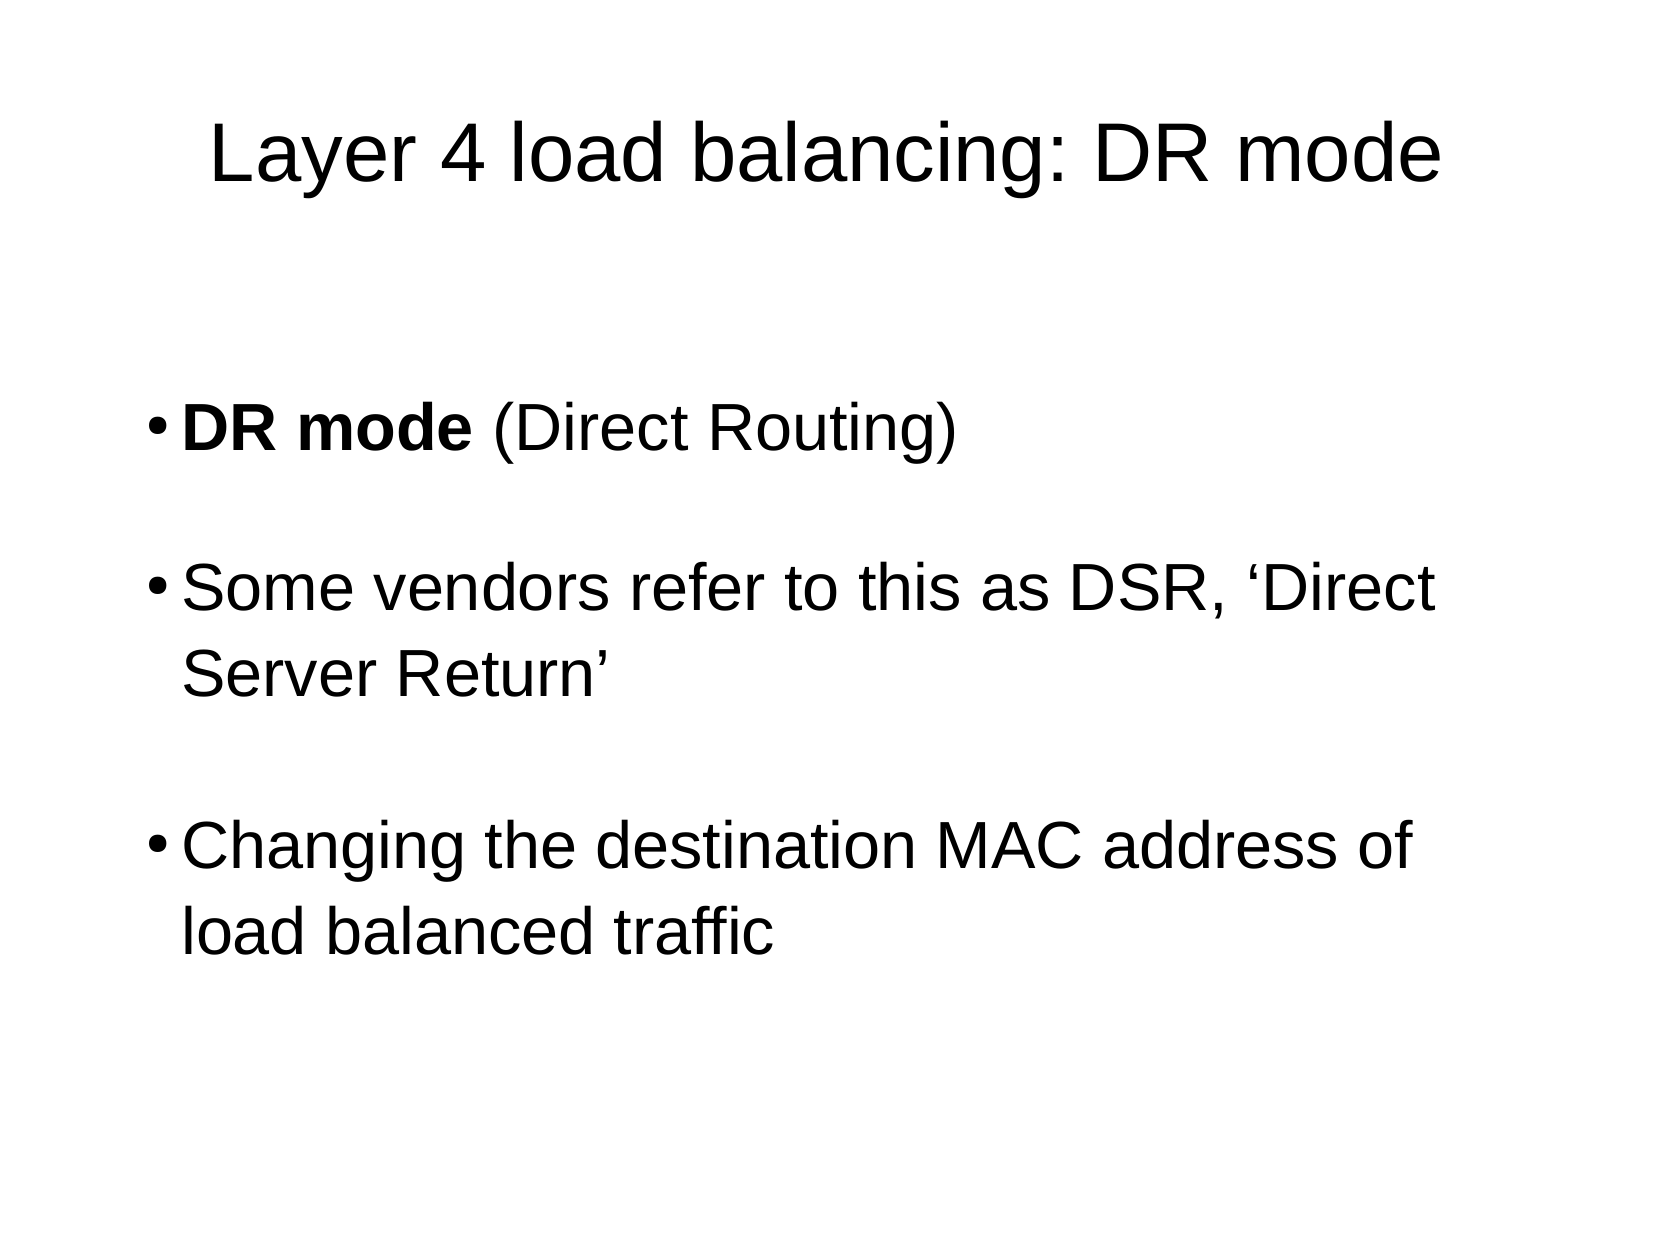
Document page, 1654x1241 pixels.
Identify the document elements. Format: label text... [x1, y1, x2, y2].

title Layer 4 load balancing: DR mode [82, 49, 1571, 257]
text_box DR mode (Direct Routing) Some vendors refer to this as DSR, ‘Direct Server Return’ Changing the destination MAC address of load balanced traffic [131, 371, 1453, 977]
